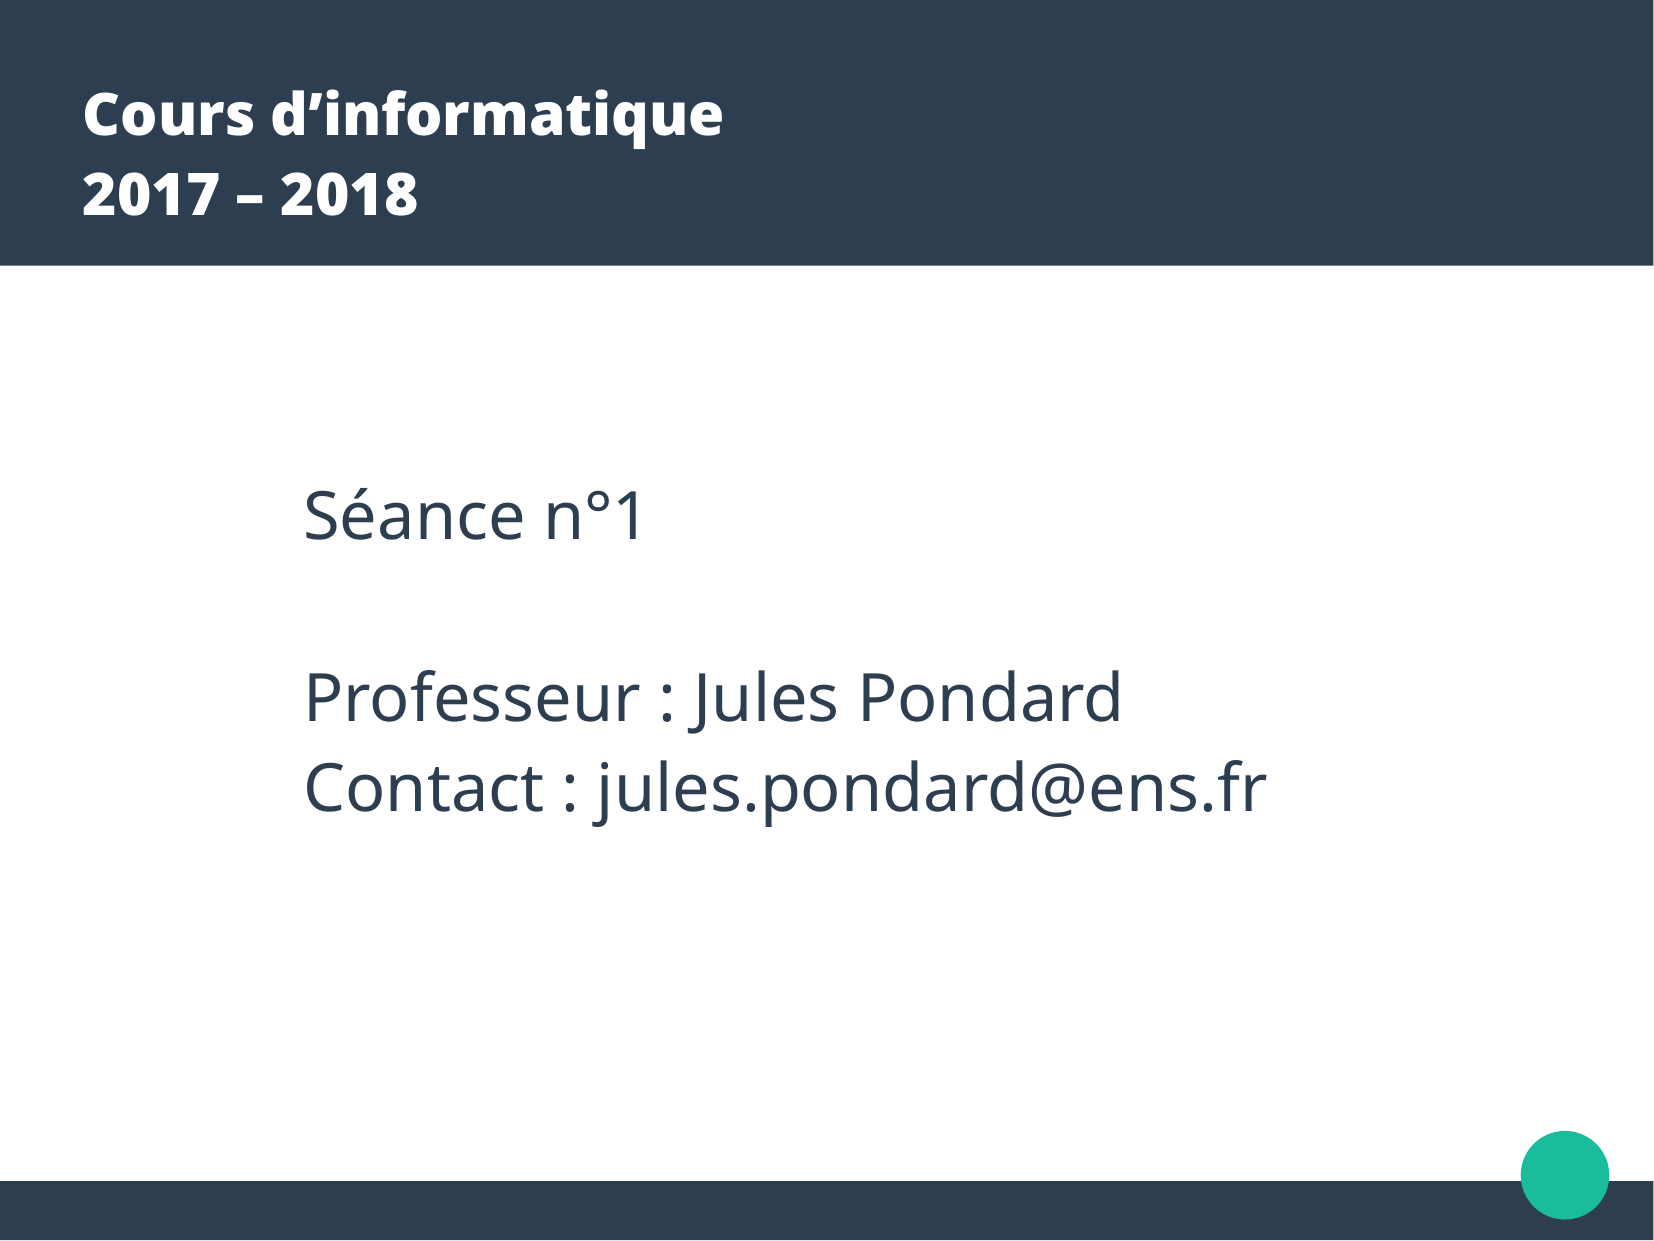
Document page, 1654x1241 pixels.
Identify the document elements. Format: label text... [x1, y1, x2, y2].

title Cours d’informatique 2017 – 2018 [82, 49, 1571, 257]
subtitle Séance n°1 Professeur : Jules Pondard Contact : jules.pondard@ens.fr [82, 290, 1571, 1010]
